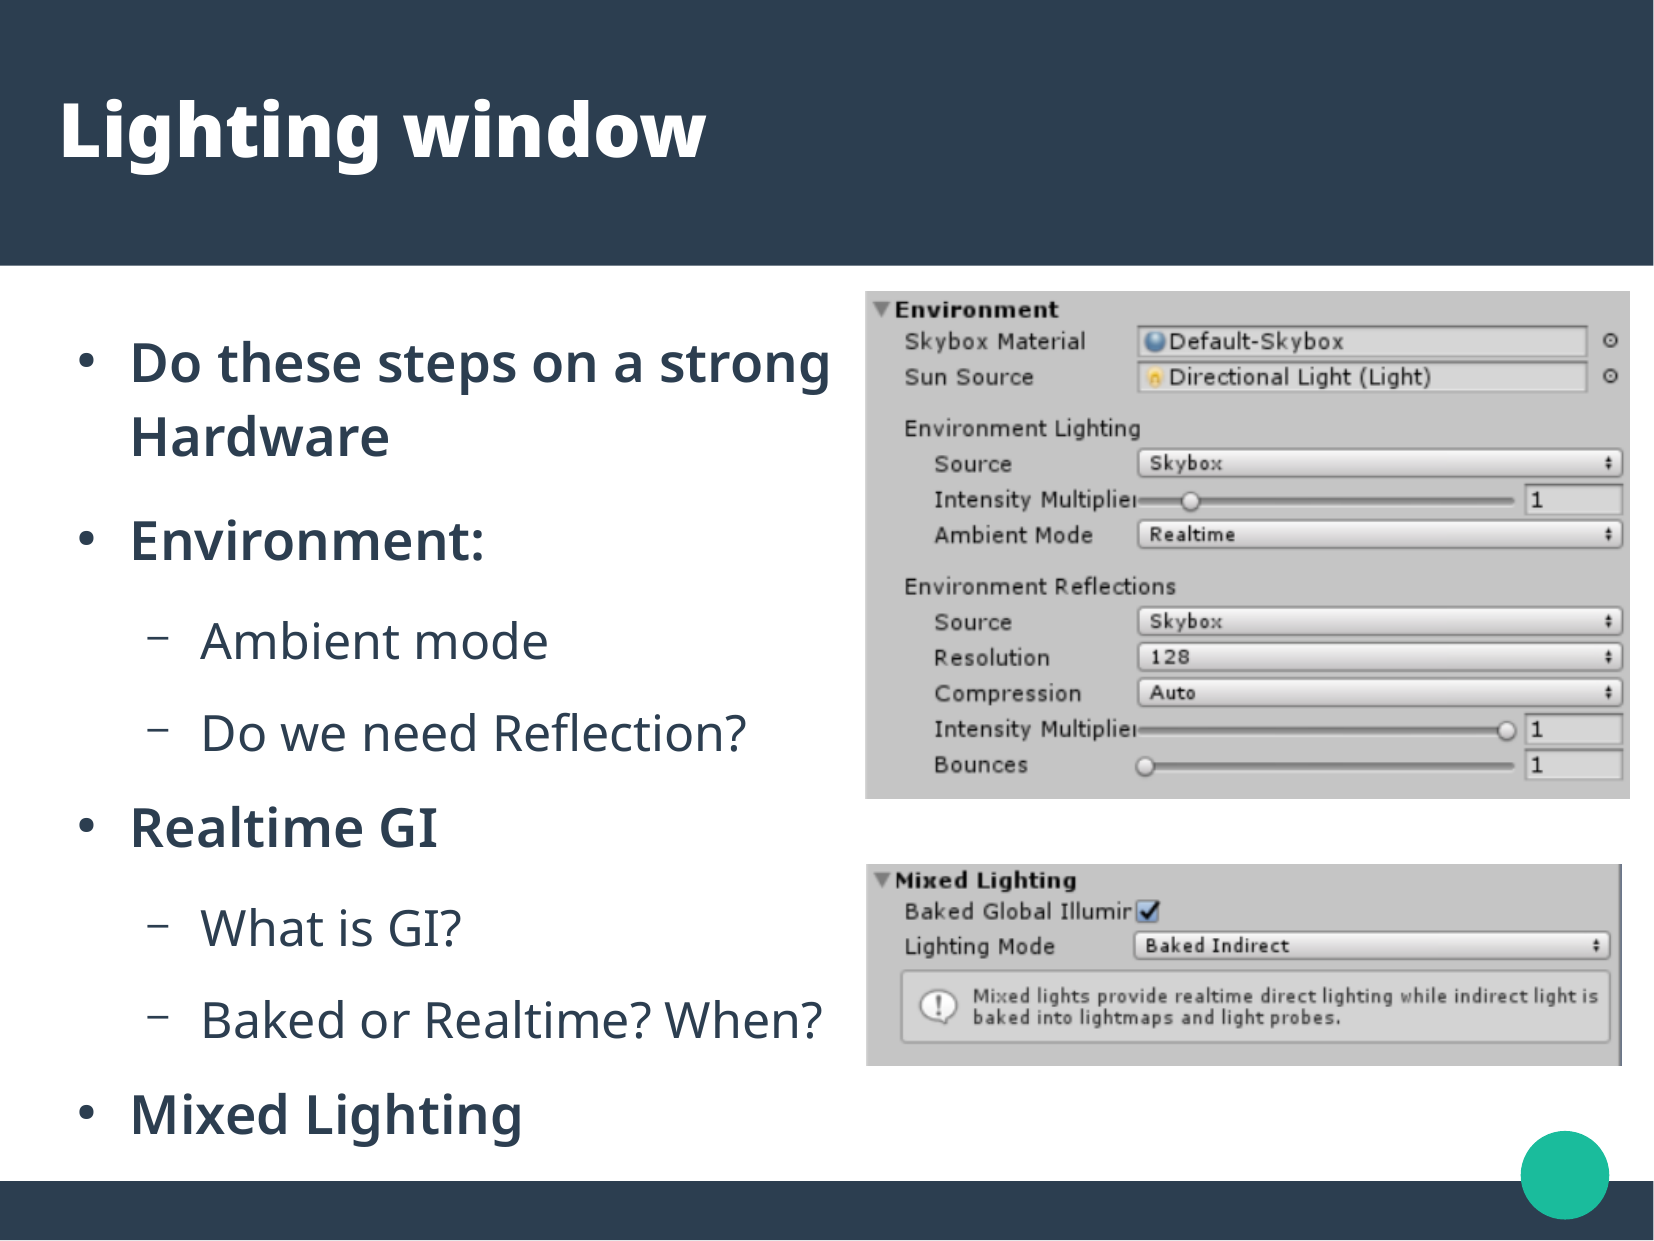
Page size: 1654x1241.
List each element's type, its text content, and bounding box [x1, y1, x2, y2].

picture [866, 864, 1622, 1066]
list Do these steps on a strong Hardware Environment: Ambient mode Do we need Reflection? Realtime GI What is GI? Baked or Realtime? When? Mixed Lighting [59, 324, 1595, 1152]
picture [865, 291, 1630, 799]
title Lighting window [59, 49, 1595, 207]
